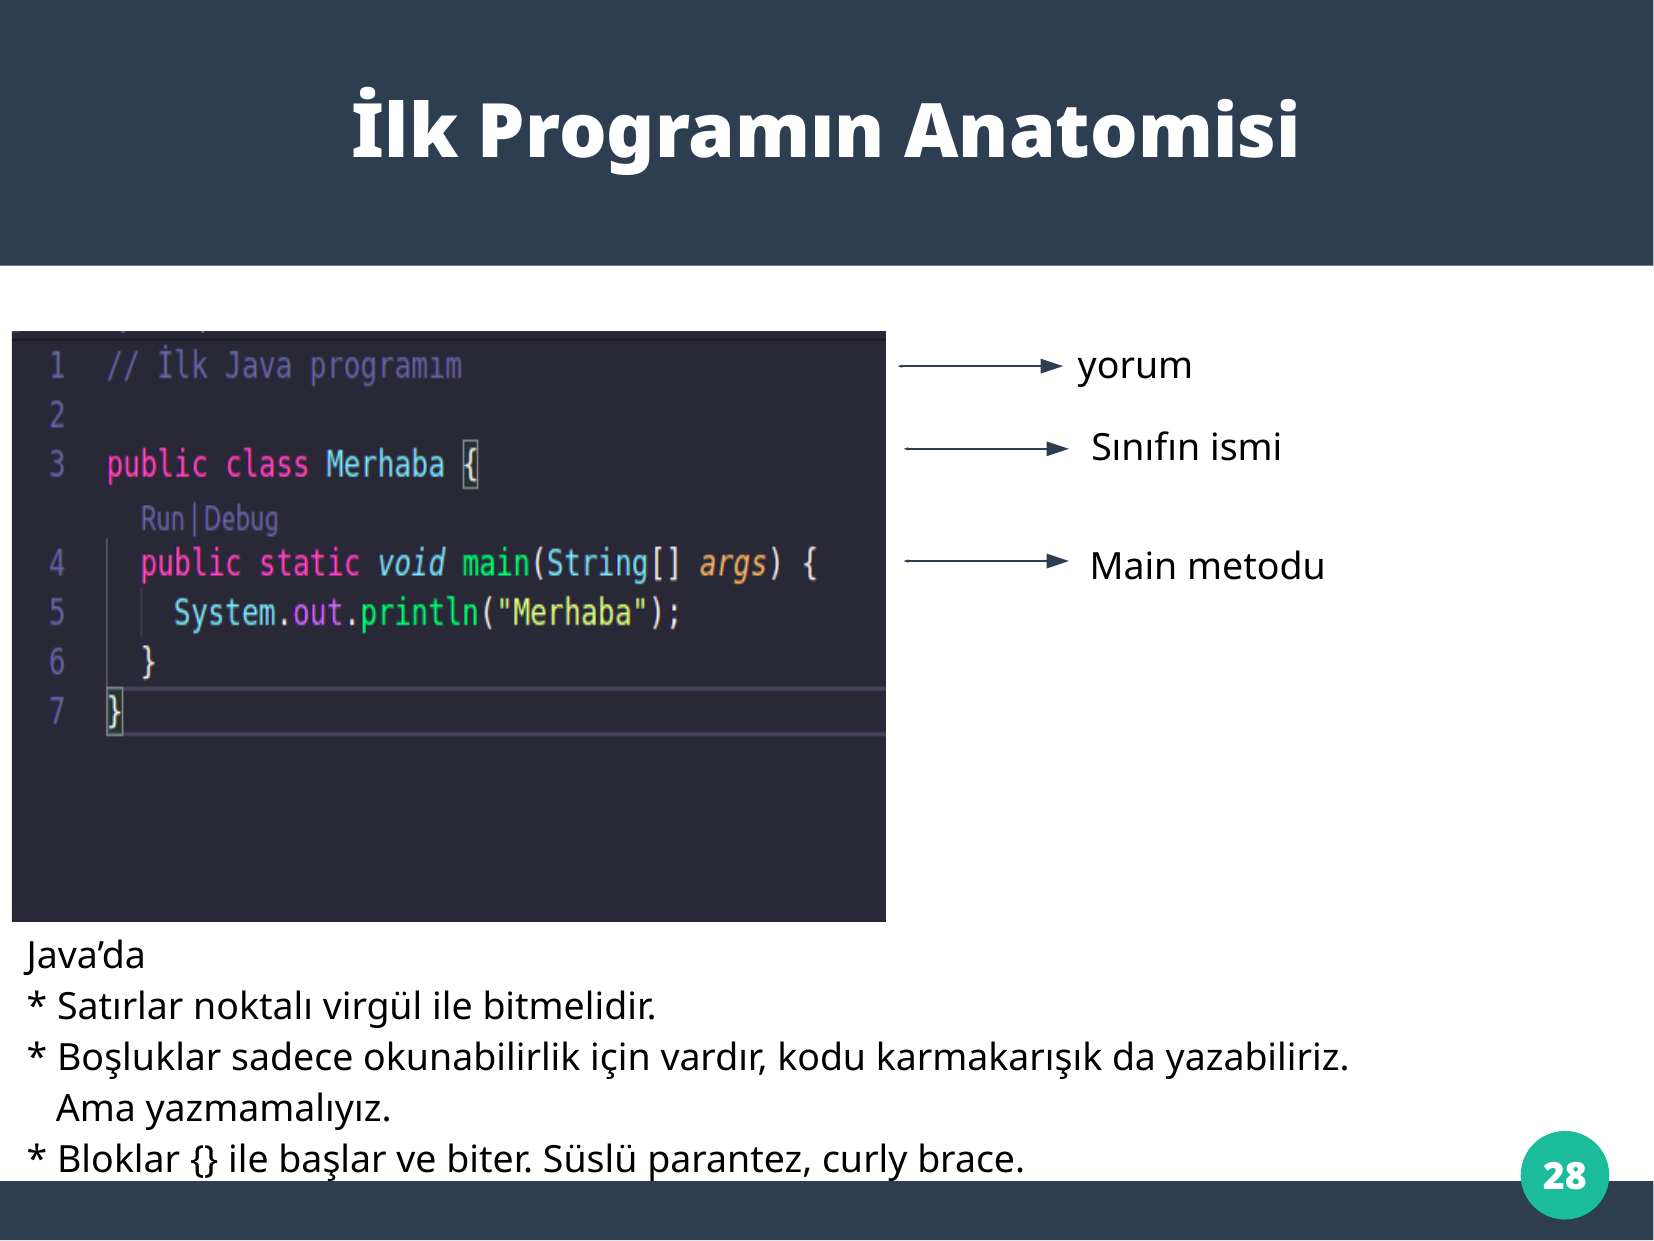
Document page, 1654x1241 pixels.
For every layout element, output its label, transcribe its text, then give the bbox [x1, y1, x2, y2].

text_box Java’da * Satırlar noktalı virgül ile bitmelidir. * Boşluklar sadece okunabilirlik için vardır, kodu karmakarışık da yazabiliriz. Ama yazmamalıyız. * Bloklar {} ile başlar ve biter. Süslü parantez, curly brace. [11, 921, 1480, 1154]
text_box Main metodu [1074, 532, 1351, 591]
title İlk Programın Anatomisi [59, 49, 1595, 207]
text_box Sınıfın ismi [1076, 413, 1312, 472]
picture [11, 331, 886, 921]
text_box yorum [1062, 331, 1214, 390]
